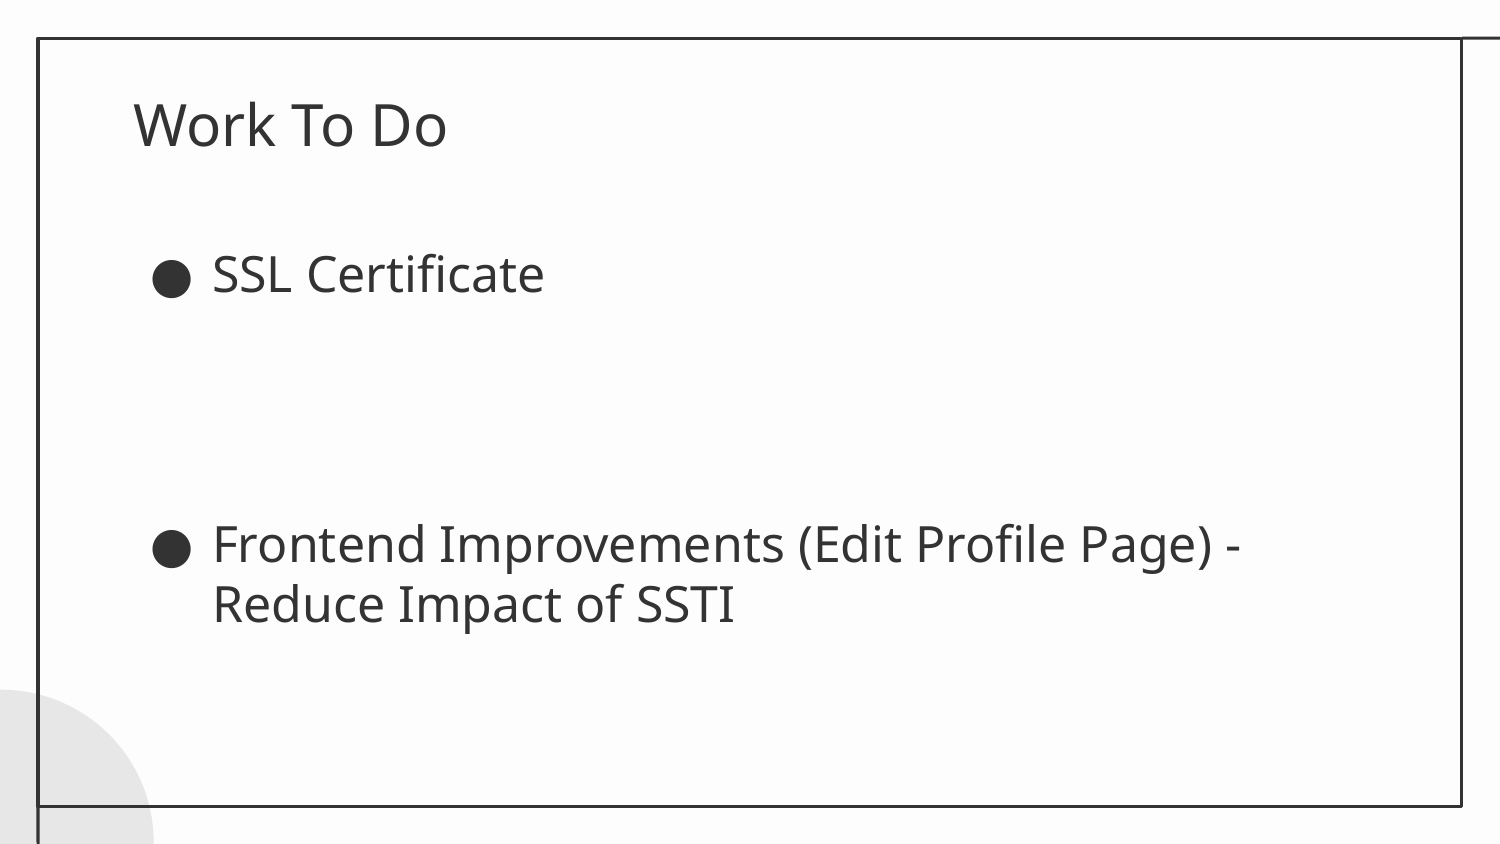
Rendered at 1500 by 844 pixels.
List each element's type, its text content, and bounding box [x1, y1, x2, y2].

title Work To Do [118, 72, 1384, 167]
text_box SSL Certificate Frontend Improvements (Edit Profile Page) - Reduce Impact of SSTI [122, 227, 1357, 744]
